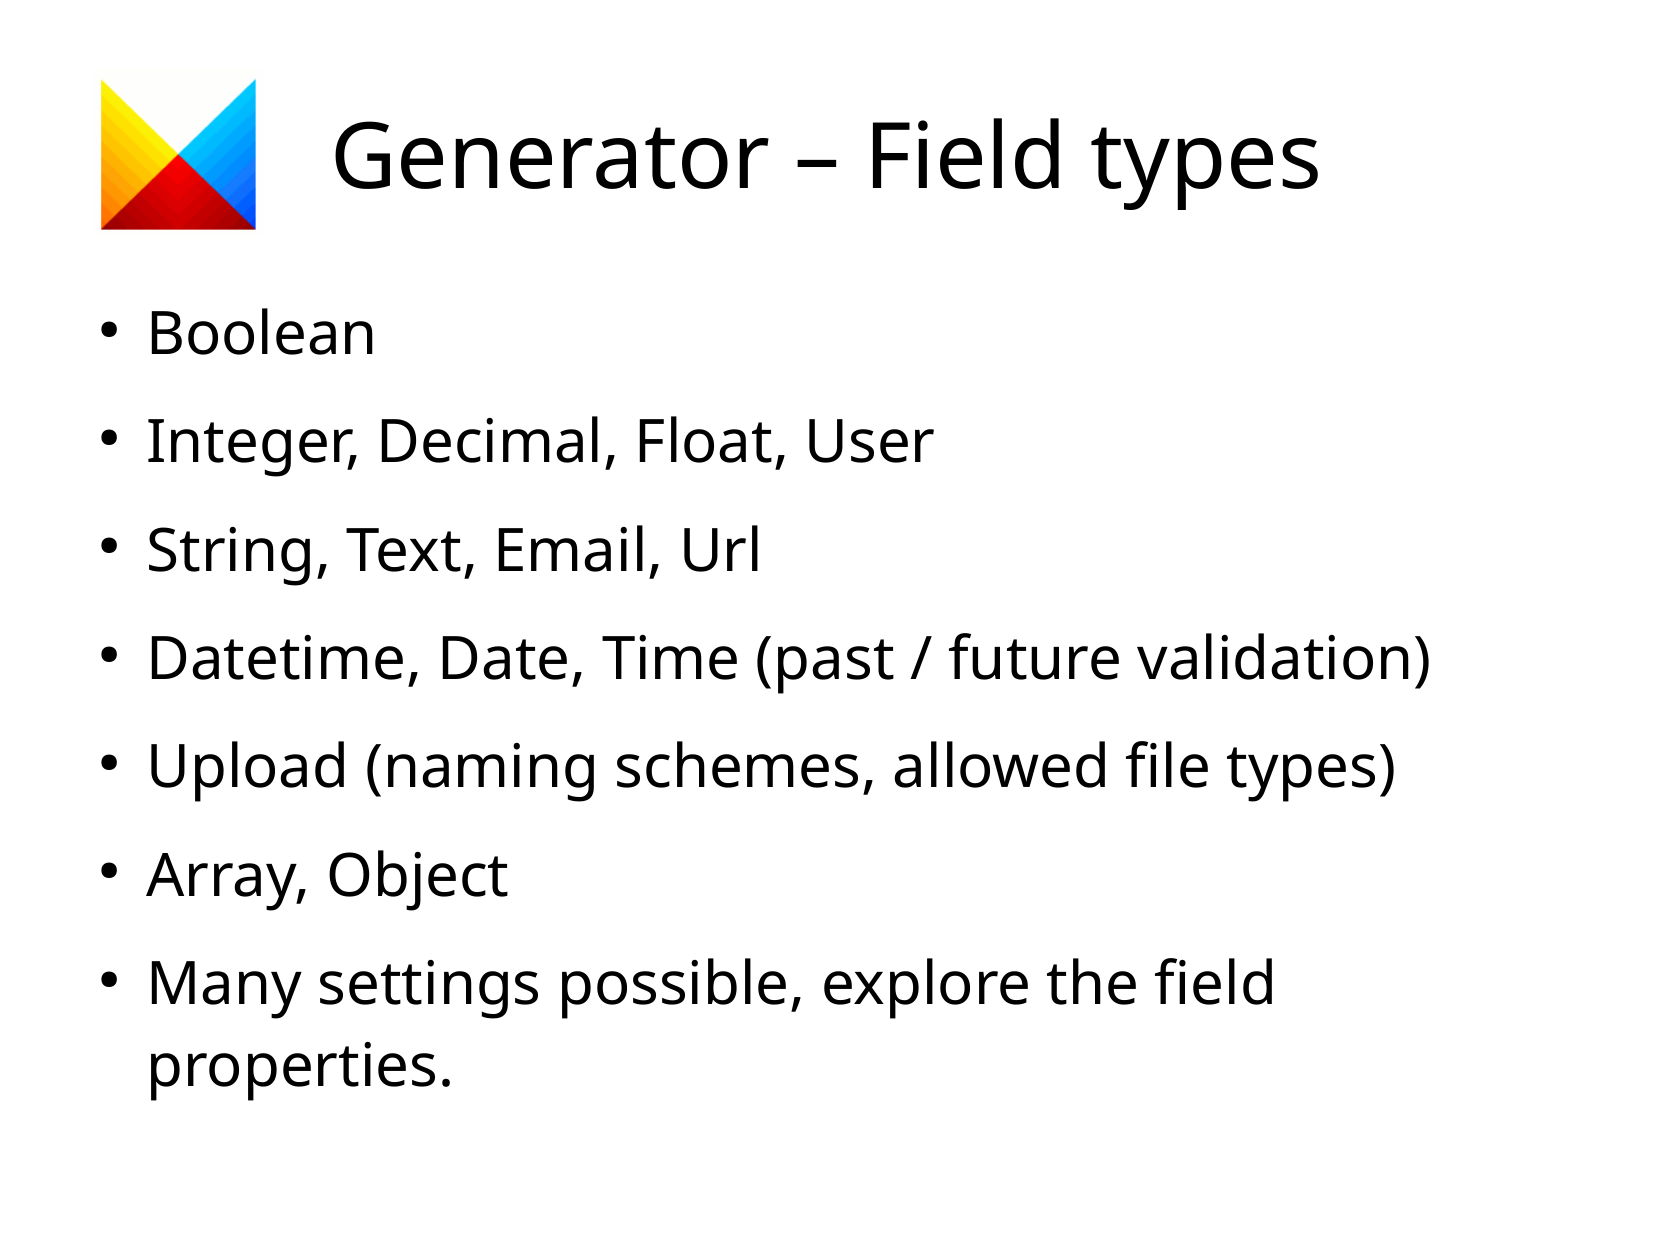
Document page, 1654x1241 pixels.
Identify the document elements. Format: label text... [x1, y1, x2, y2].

list Boolean Integer, Decimal, Float, User String, Text, Email, Url Datetime, Date, Time (past / future validation) Upload (naming schemes, allowed file types) Array, Object Many settings possible, explore the field properties. [82, 290, 1571, 1109]
title Generator – Field types [82, 49, 1571, 257]
